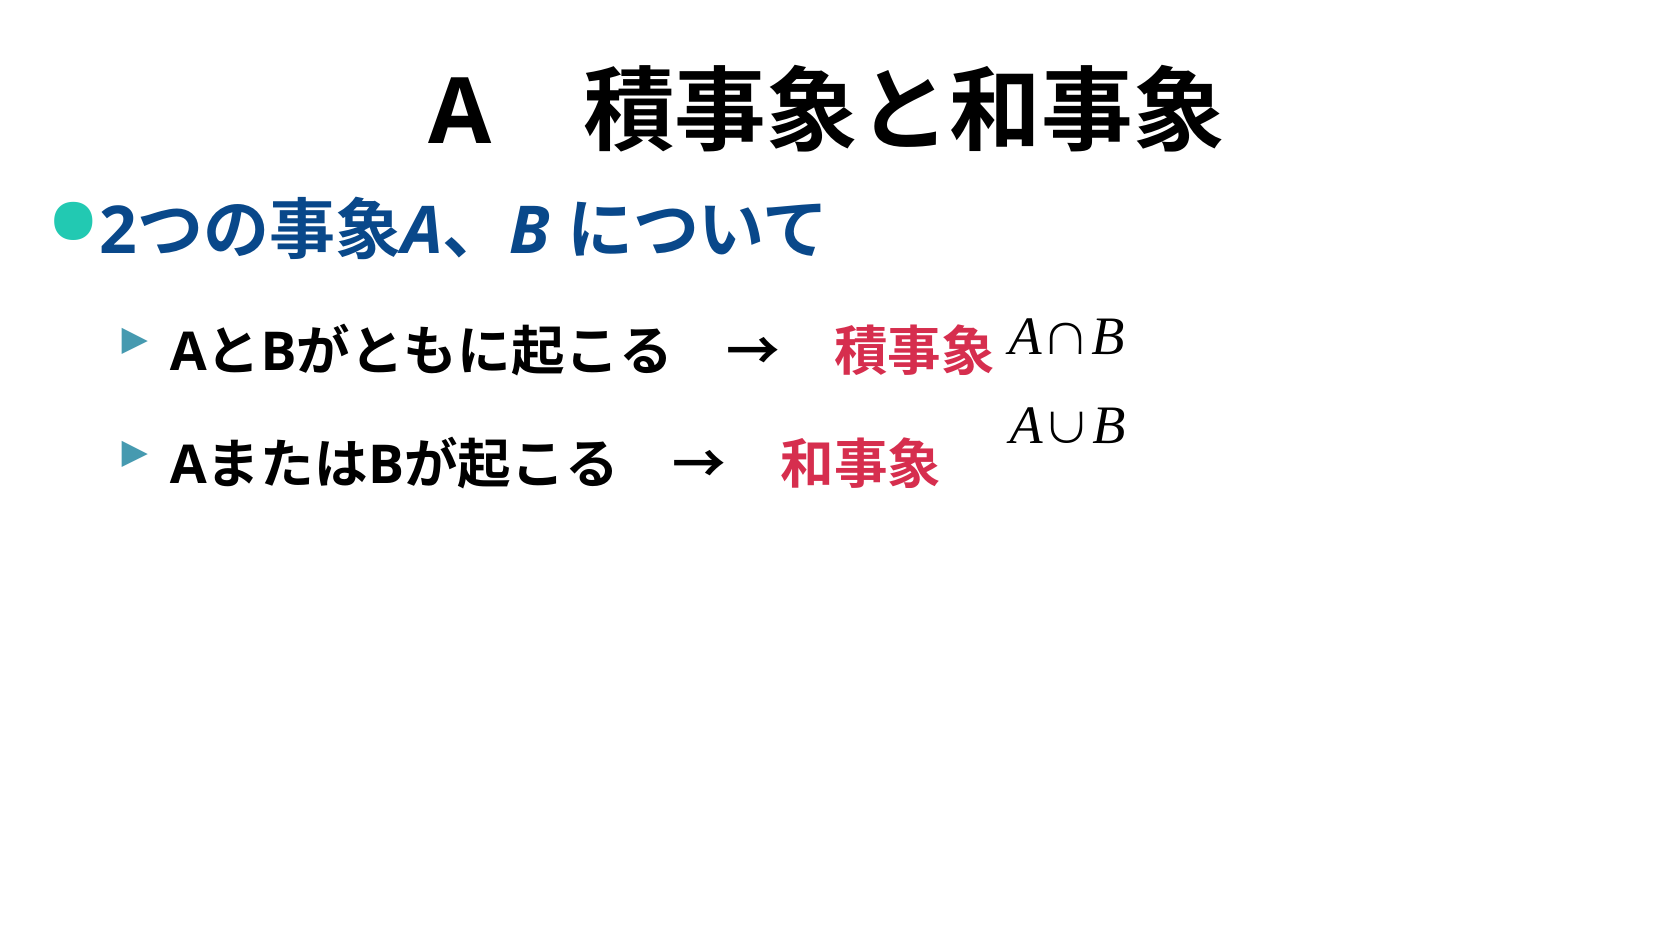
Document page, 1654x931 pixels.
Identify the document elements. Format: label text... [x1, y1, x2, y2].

list 2つの事象A、B について AとBがともに起こる → 積事象 AまたはBが起こる → 和事象 [29, 177, 1625, 502]
chart [1003, 306, 1128, 367]
chart [1004, 394, 1128, 455]
title A 積事象と和事象 [29, 29, 1625, 177]
